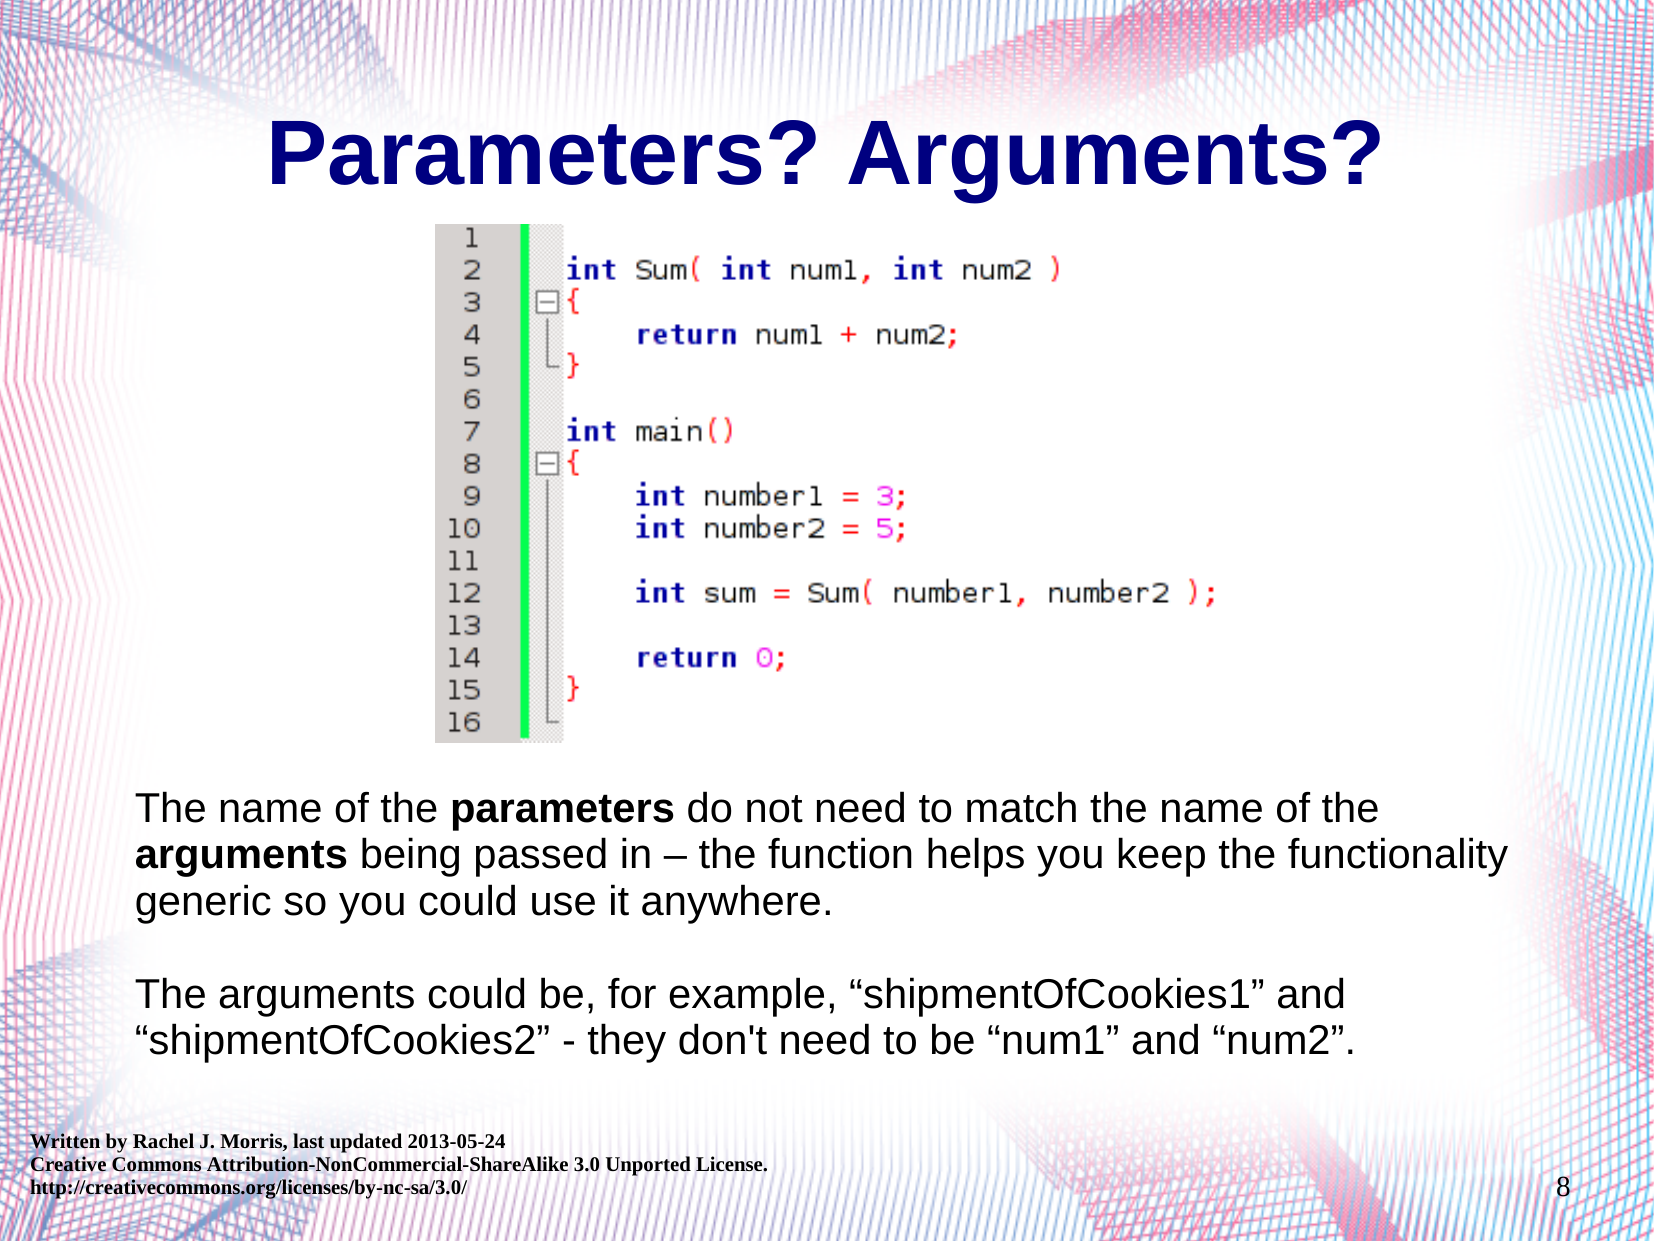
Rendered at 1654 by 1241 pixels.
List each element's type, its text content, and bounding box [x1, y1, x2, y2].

text_box The name of the parameters do not need to match the name of the arguments being passed in – the function helps you keep the functionality generic so you could use it anywhere. The arguments could be, for example, “shipmentOfCookies1” and “shipmentOfCookies2” - they don't need to be “num1” and “num2”. [120, 777, 1546, 1096]
picture [0, 0, 1654, 1241]
title Parameters? Arguments? [82, 49, 1571, 257]
